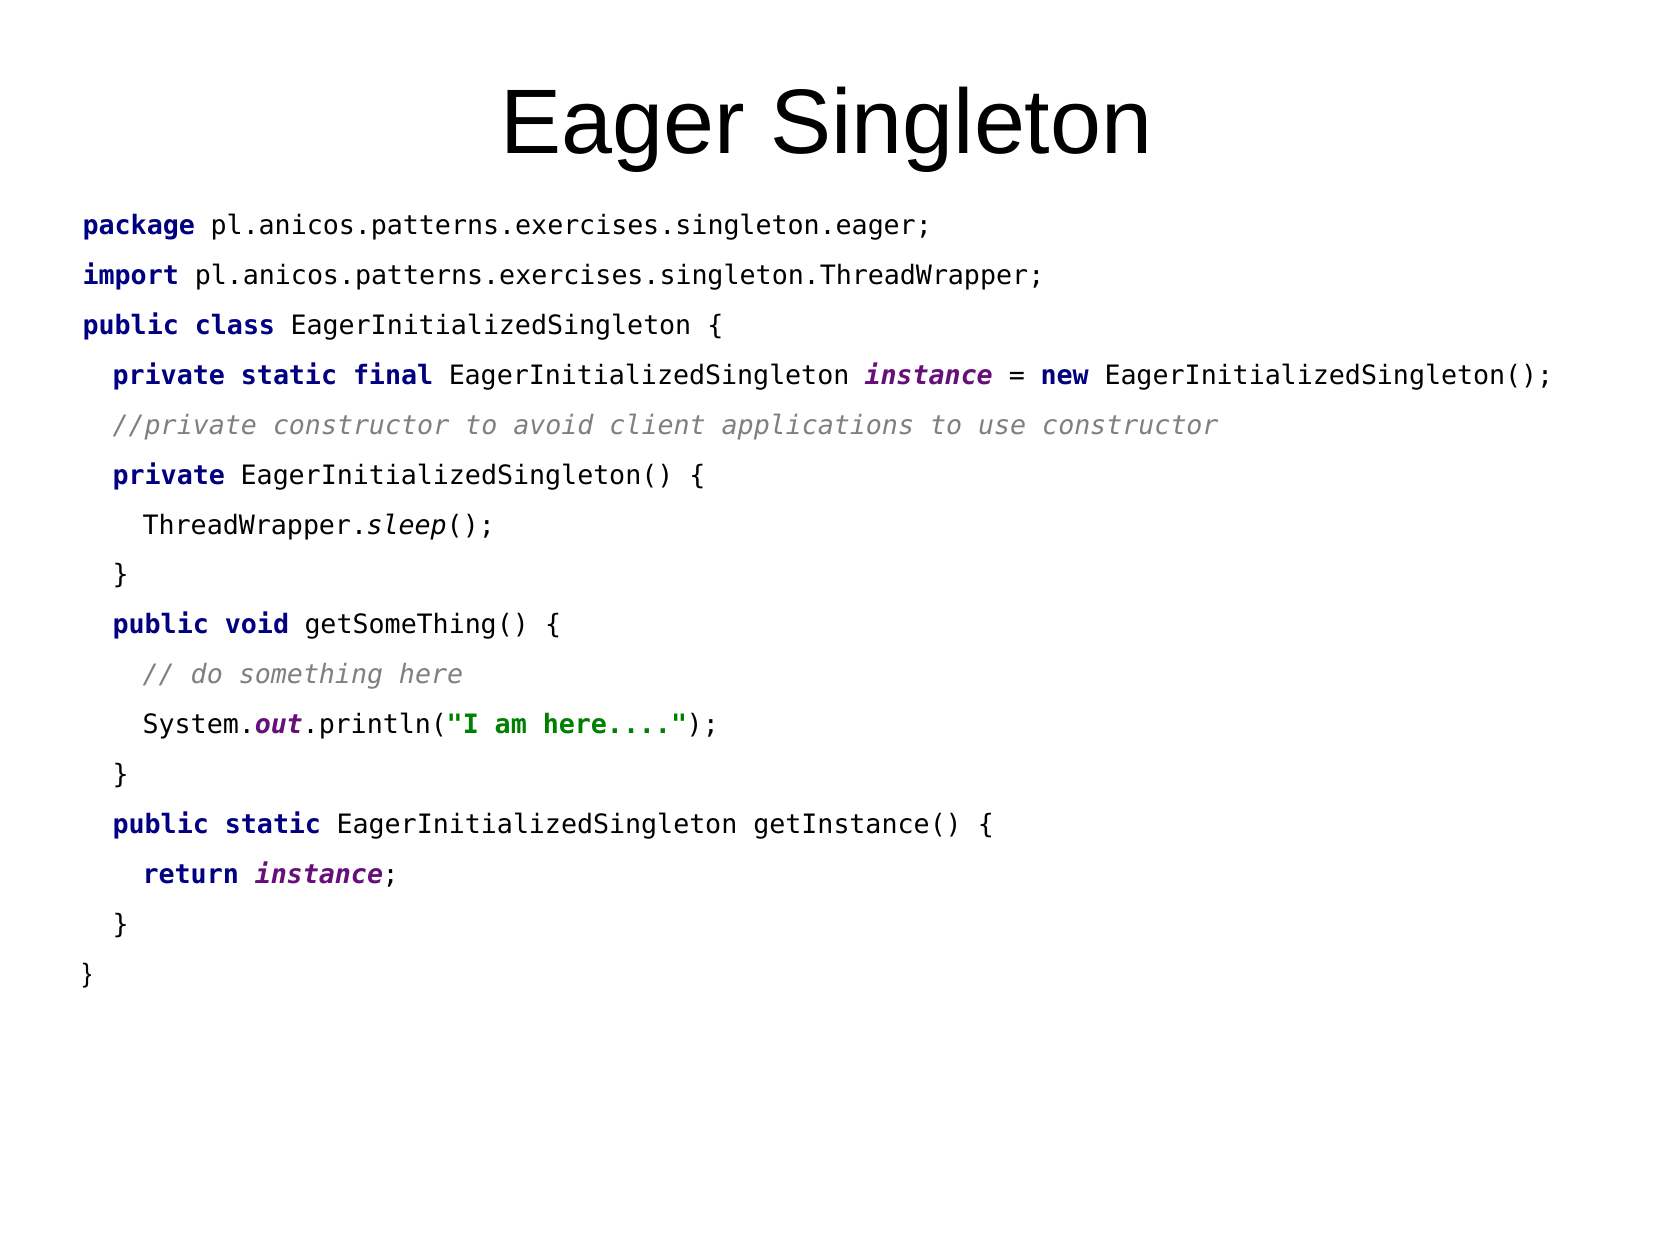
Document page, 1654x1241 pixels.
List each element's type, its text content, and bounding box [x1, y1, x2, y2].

title Eager Singleton [82, 49, 1571, 196]
list package pl.anicos.patterns.exercises.singleton.eager; import pl.anicos.patterns.exercises.singleton.ThreadWrapper; public class EagerInitializedSingleton { private static final EagerInitializedSingleton instance = new EagerInitializedSingleton(); //private constructor to avoid client applications to use constructor private EagerInitializedSingleton() { ThreadWrapper.sleep(); } public void getSomeThing() { // do something here System.out.println("I am here...."); } public static EagerInitializedSingleton getInstance() { return instance; } } [82, 210, 1571, 1010]
